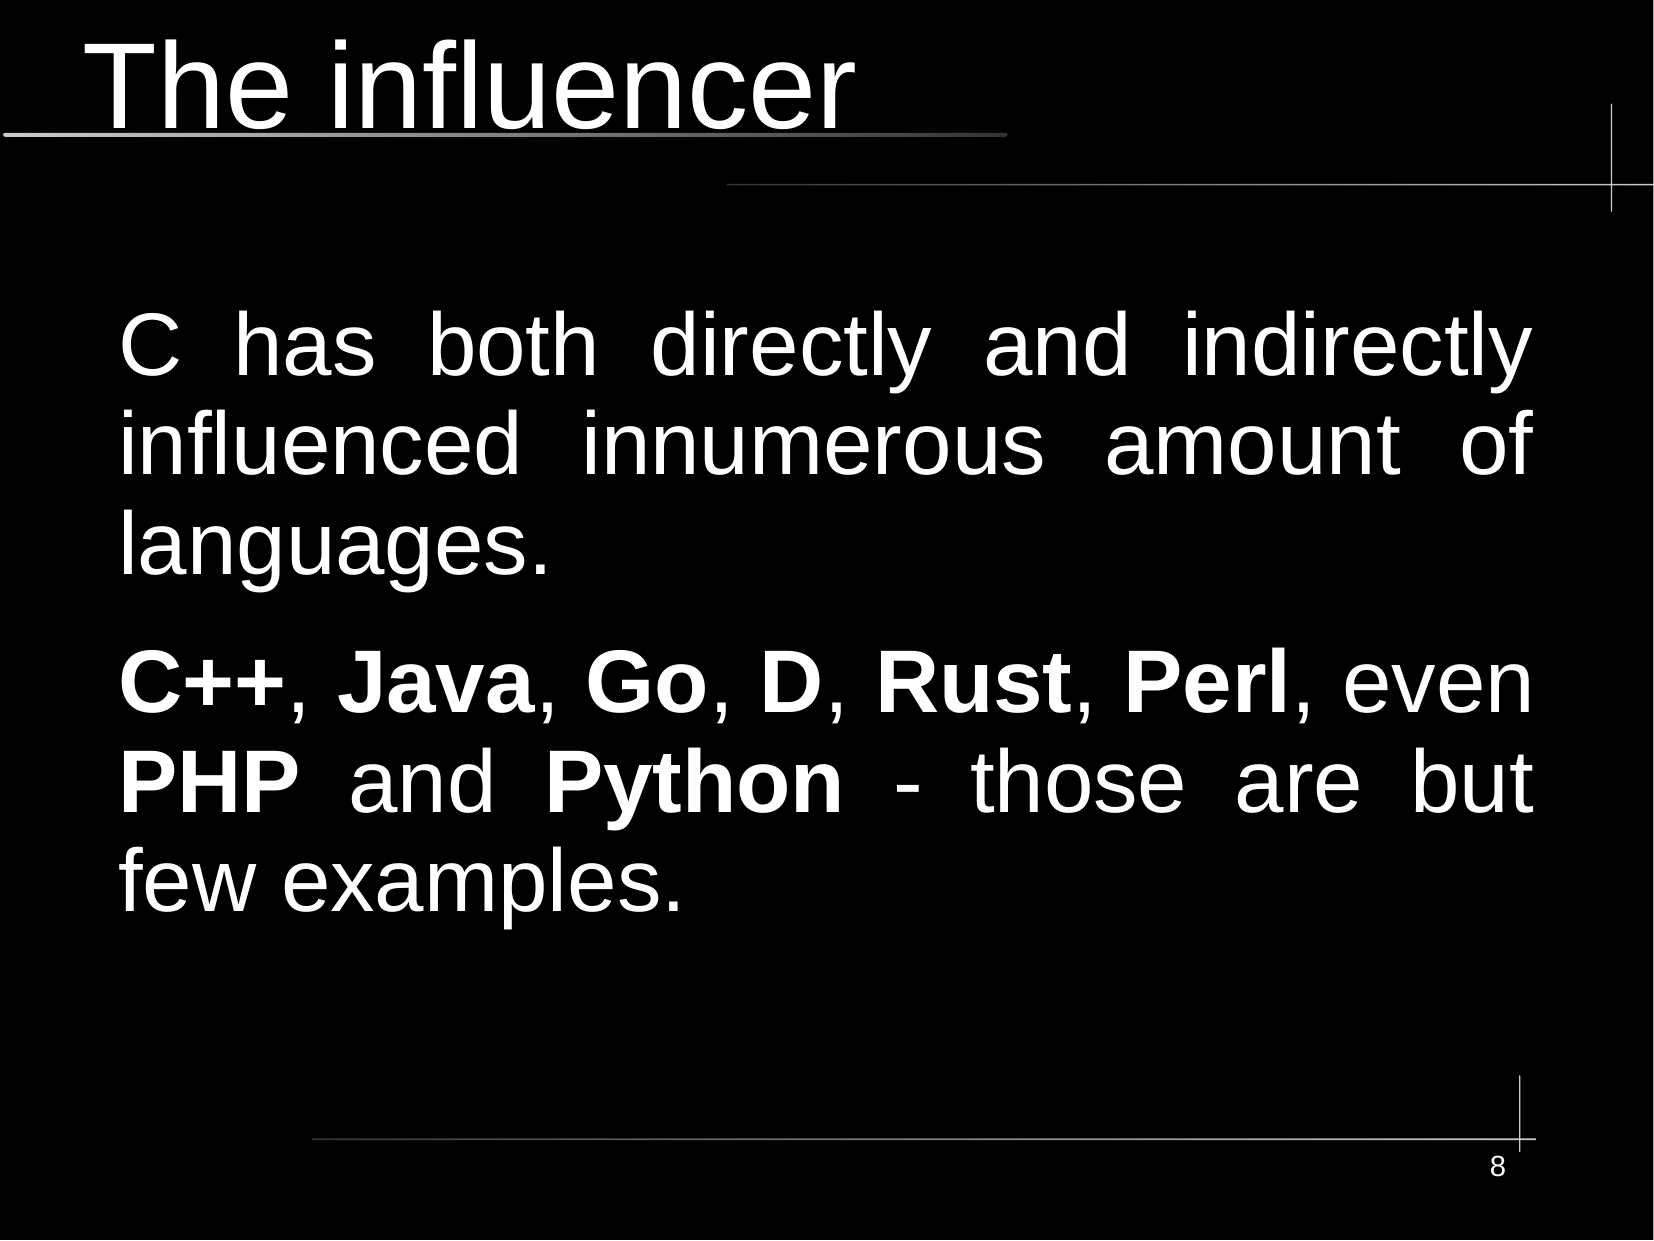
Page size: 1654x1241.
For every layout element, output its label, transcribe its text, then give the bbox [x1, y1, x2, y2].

list C has both directly and indirectly influenced innumerous amount of languages. C++, Java, Go, D, Rust, Perl, even PHP and Python - those are but few examples. [47, 295, 1536, 1015]
title The influencer [23, 15, 1589, 158]
